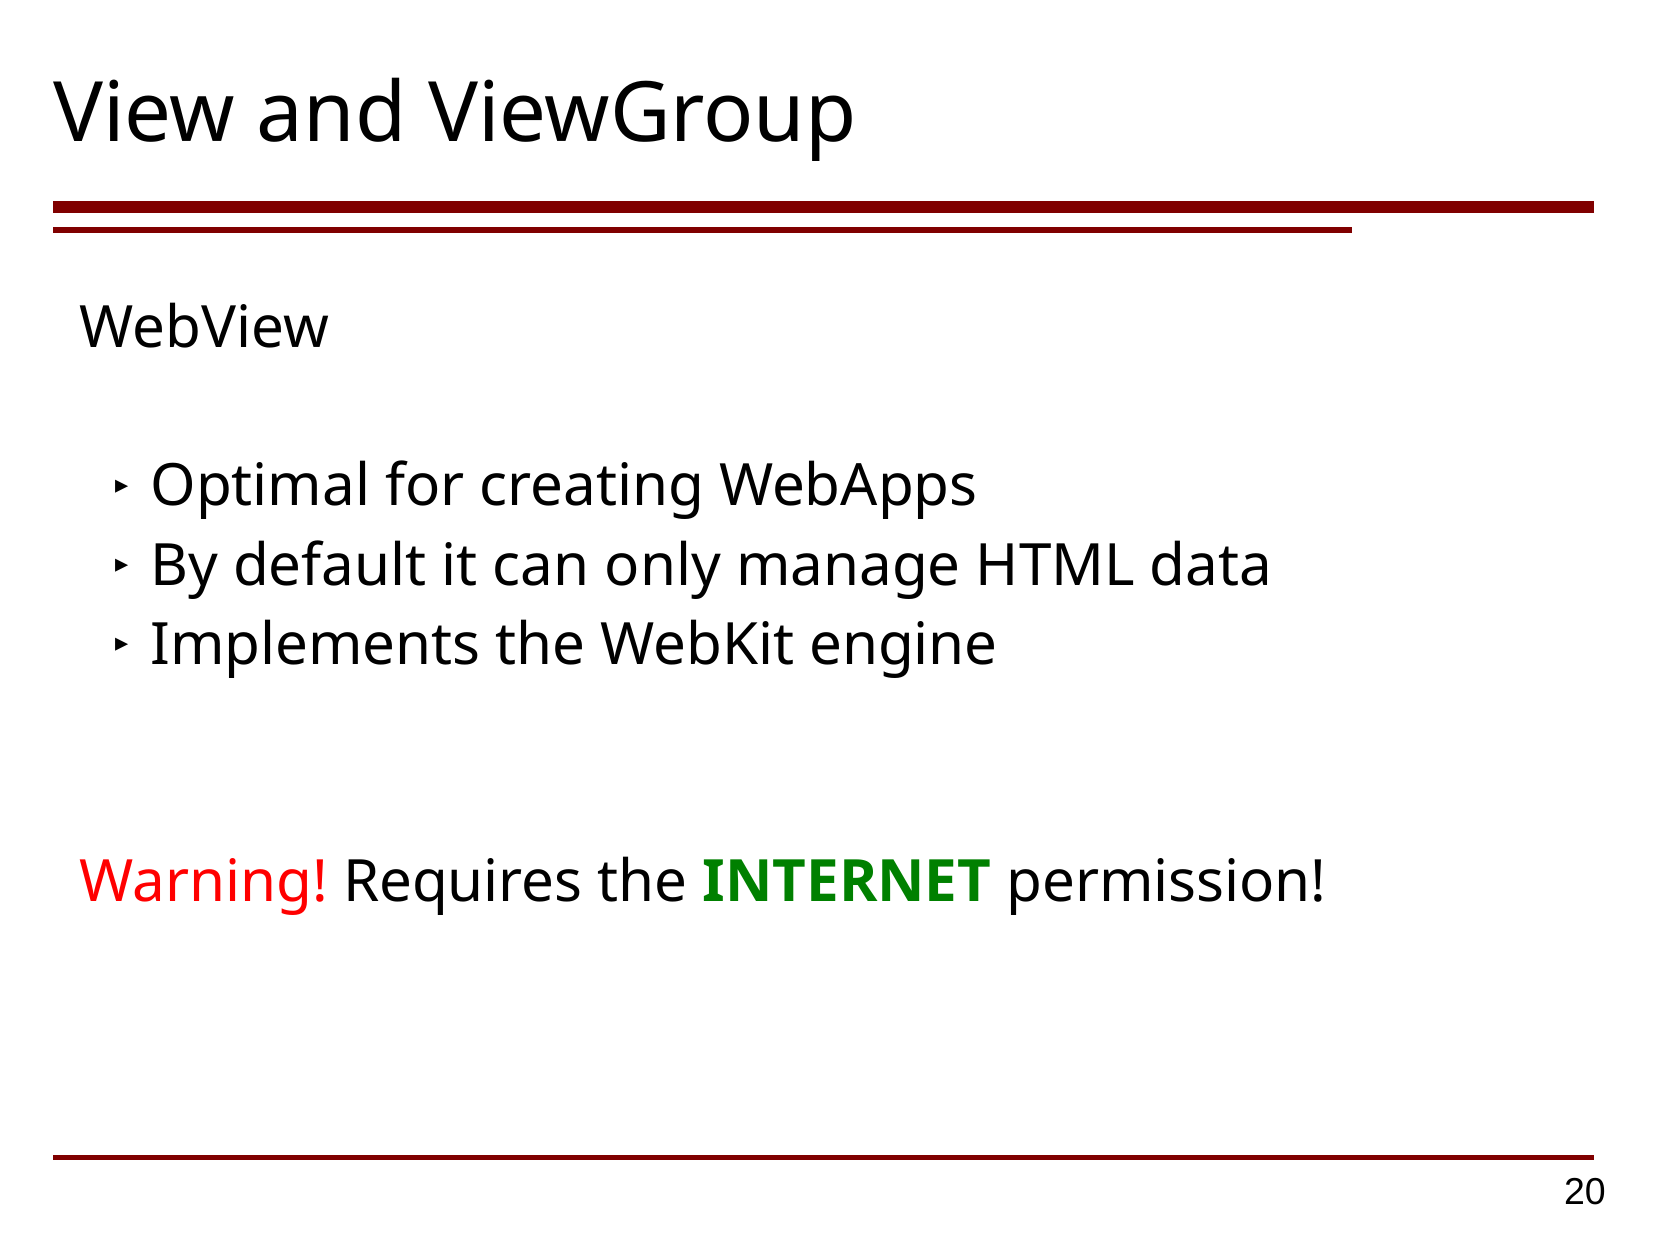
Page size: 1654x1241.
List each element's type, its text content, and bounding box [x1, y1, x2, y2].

text_box WebView Optimal for creating WebApps By default it can only manage HTML data Implements the WebKit engine Warning! Requires the INTERNET permission! [64, 277, 1298, 917]
subtitle View and ViewGroup [53, 48, 1542, 172]
text_box <número> [35, 1163, 1654, 1221]
